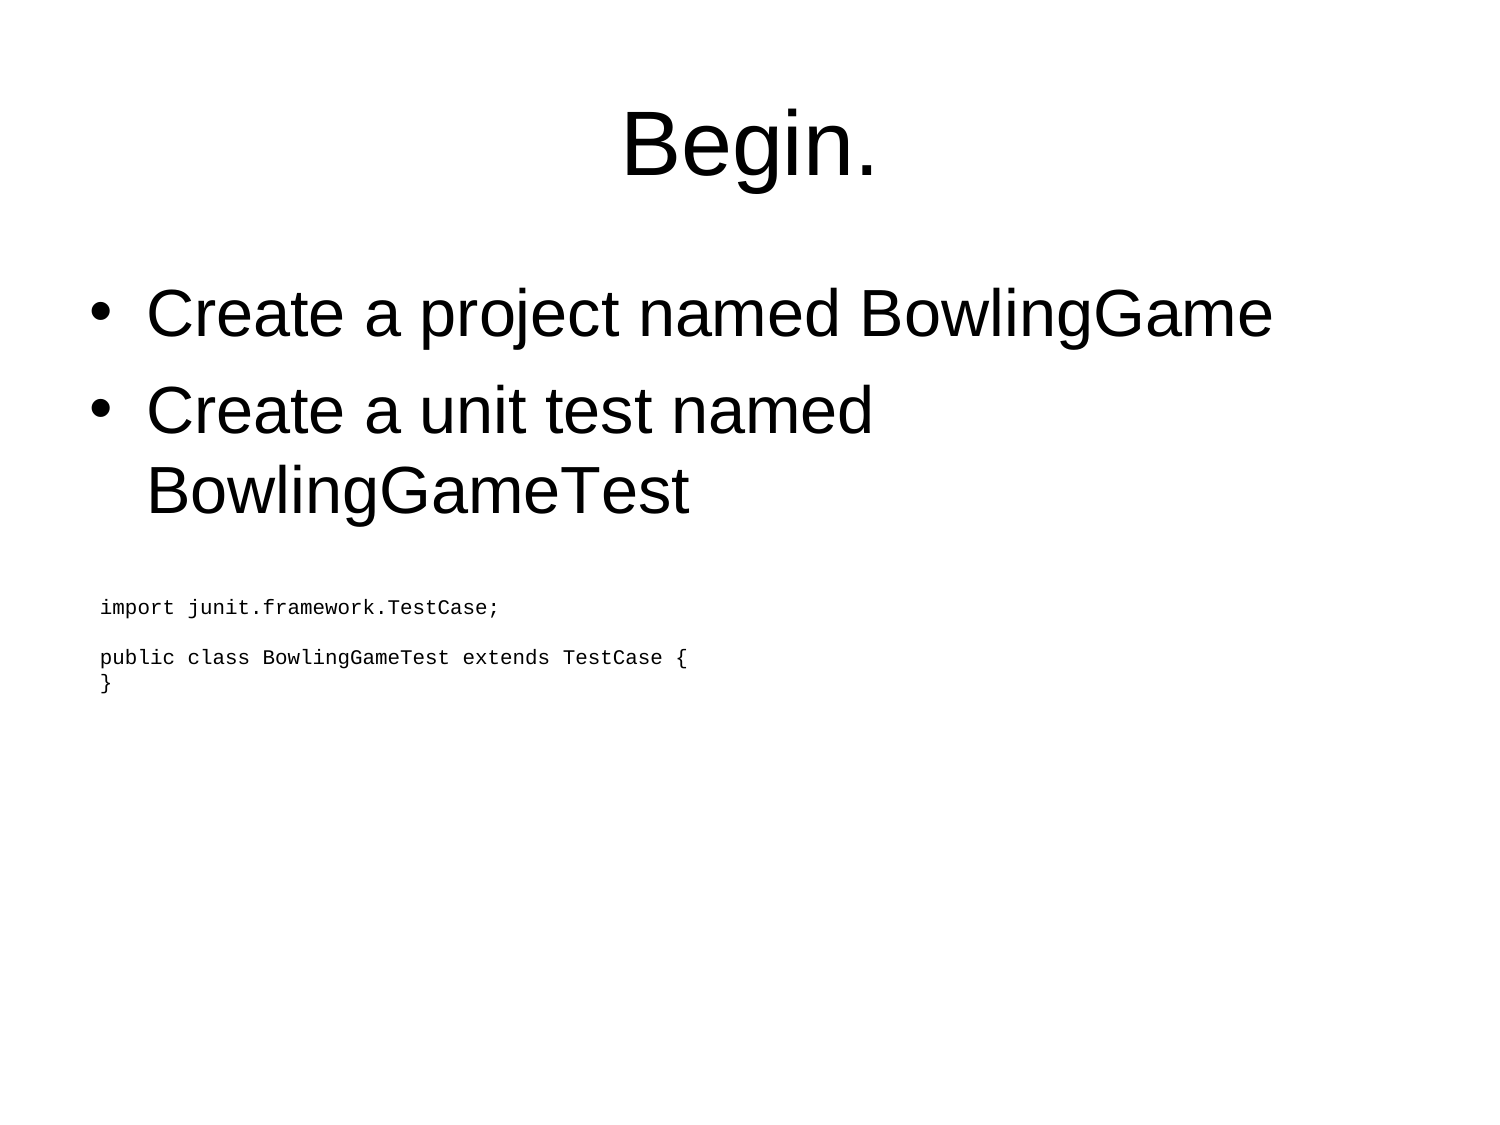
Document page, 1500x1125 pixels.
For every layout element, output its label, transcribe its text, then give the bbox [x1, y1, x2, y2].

title Begin. [75, 45, 1426, 233]
text_box import junit.framework.TestCase; public class BowlingGameTest extends TestCase { } [85, 561, 703, 727]
list Create a project named BowlingGame Create a unit test named BowlingGameTest [75, 262, 1426, 1005]
